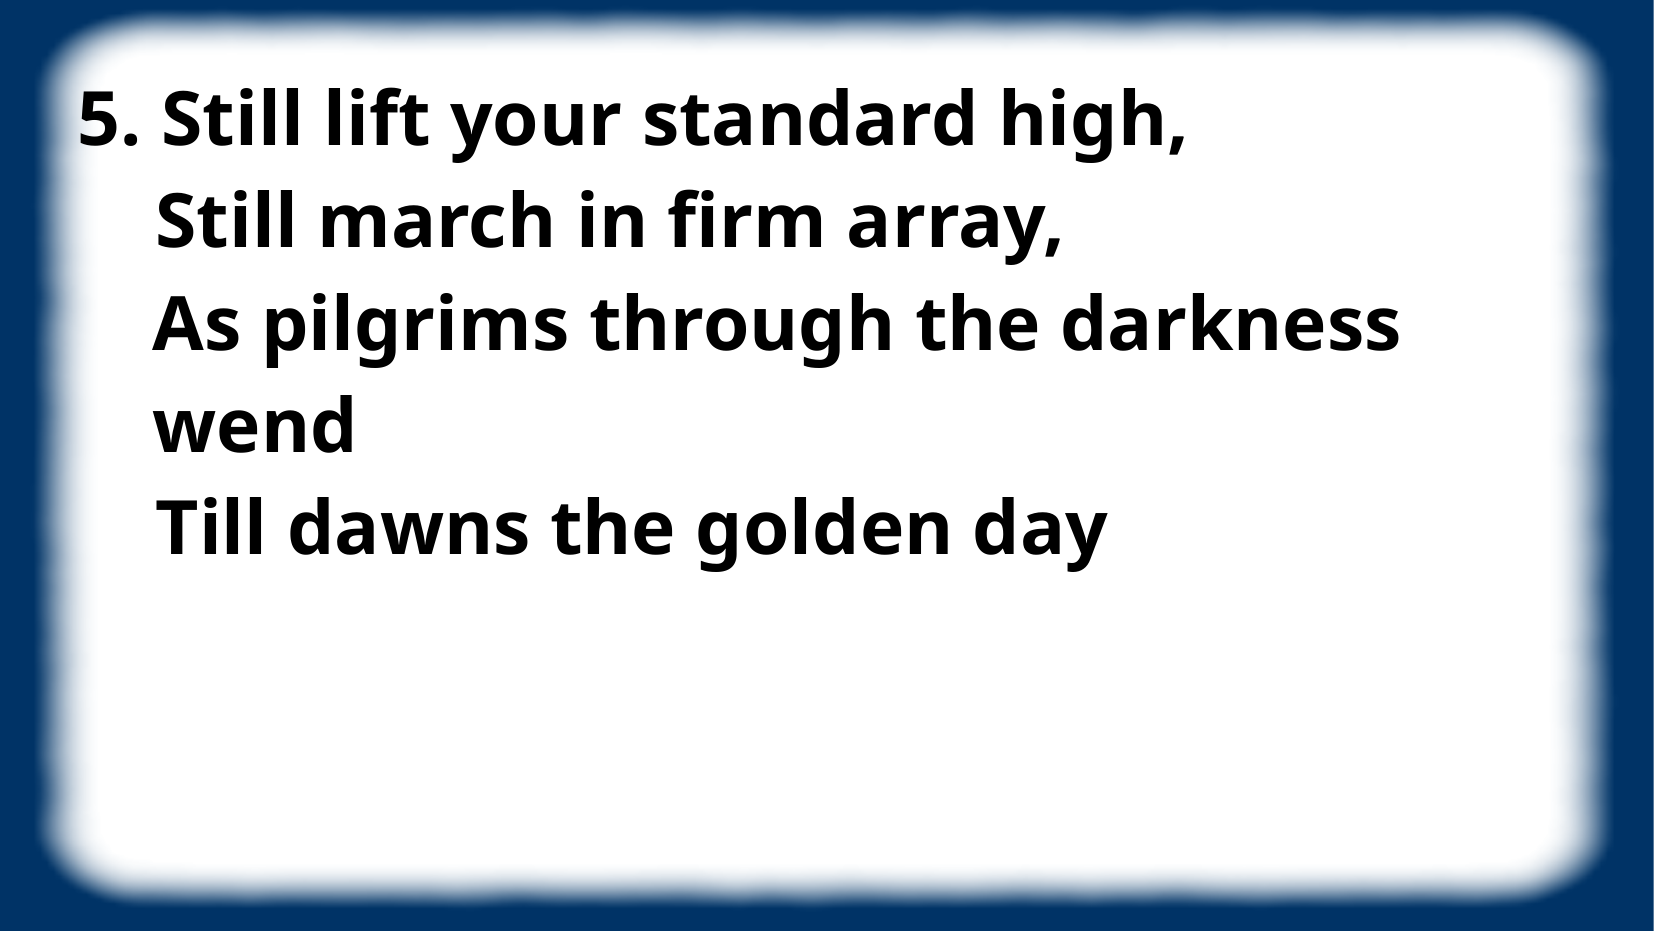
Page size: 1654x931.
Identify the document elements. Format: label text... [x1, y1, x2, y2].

picture [0, 0, 1654, 931]
text_box 5. Still lift your standard high, Still march in firm array, As pilgrims through the darkness wend Till dawns the golden day [62, 58, 1563, 509]
